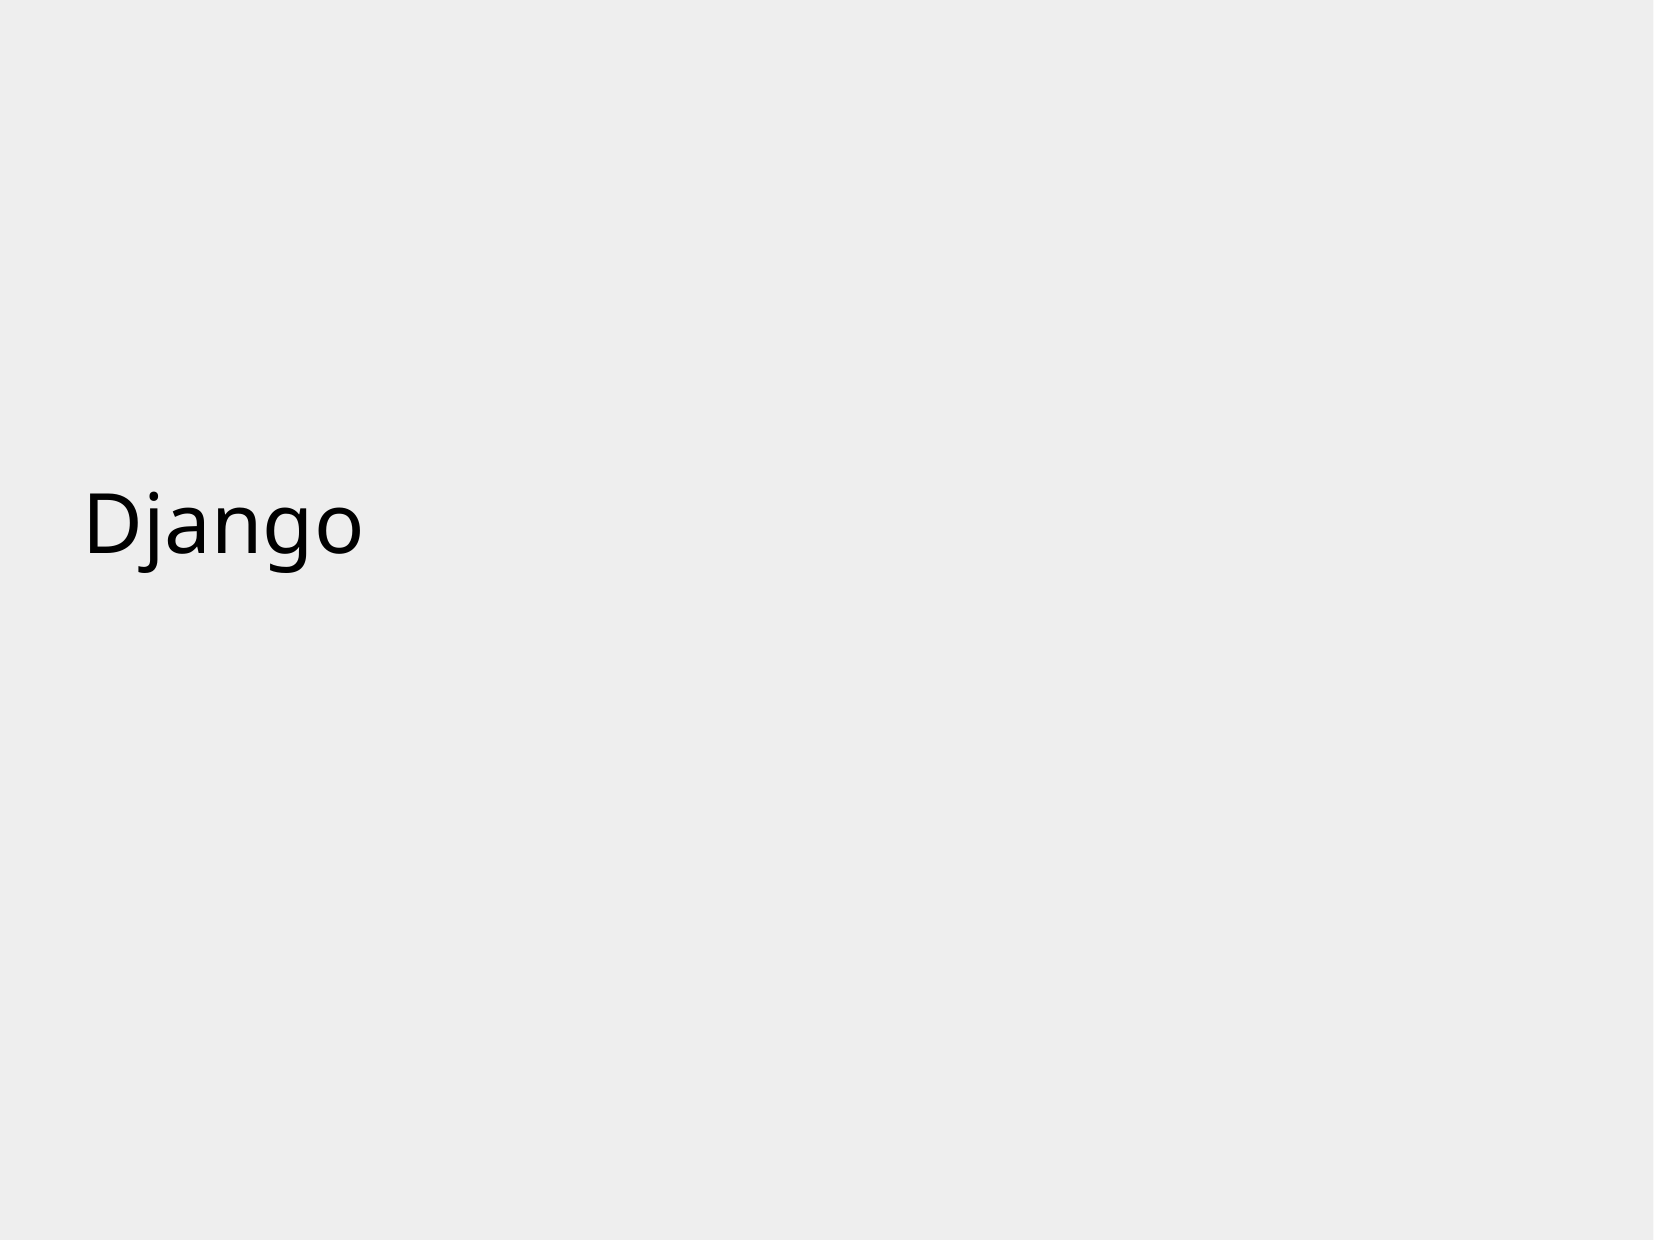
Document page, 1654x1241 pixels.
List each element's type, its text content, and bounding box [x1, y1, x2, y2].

title Django [82, 49, 1571, 993]
